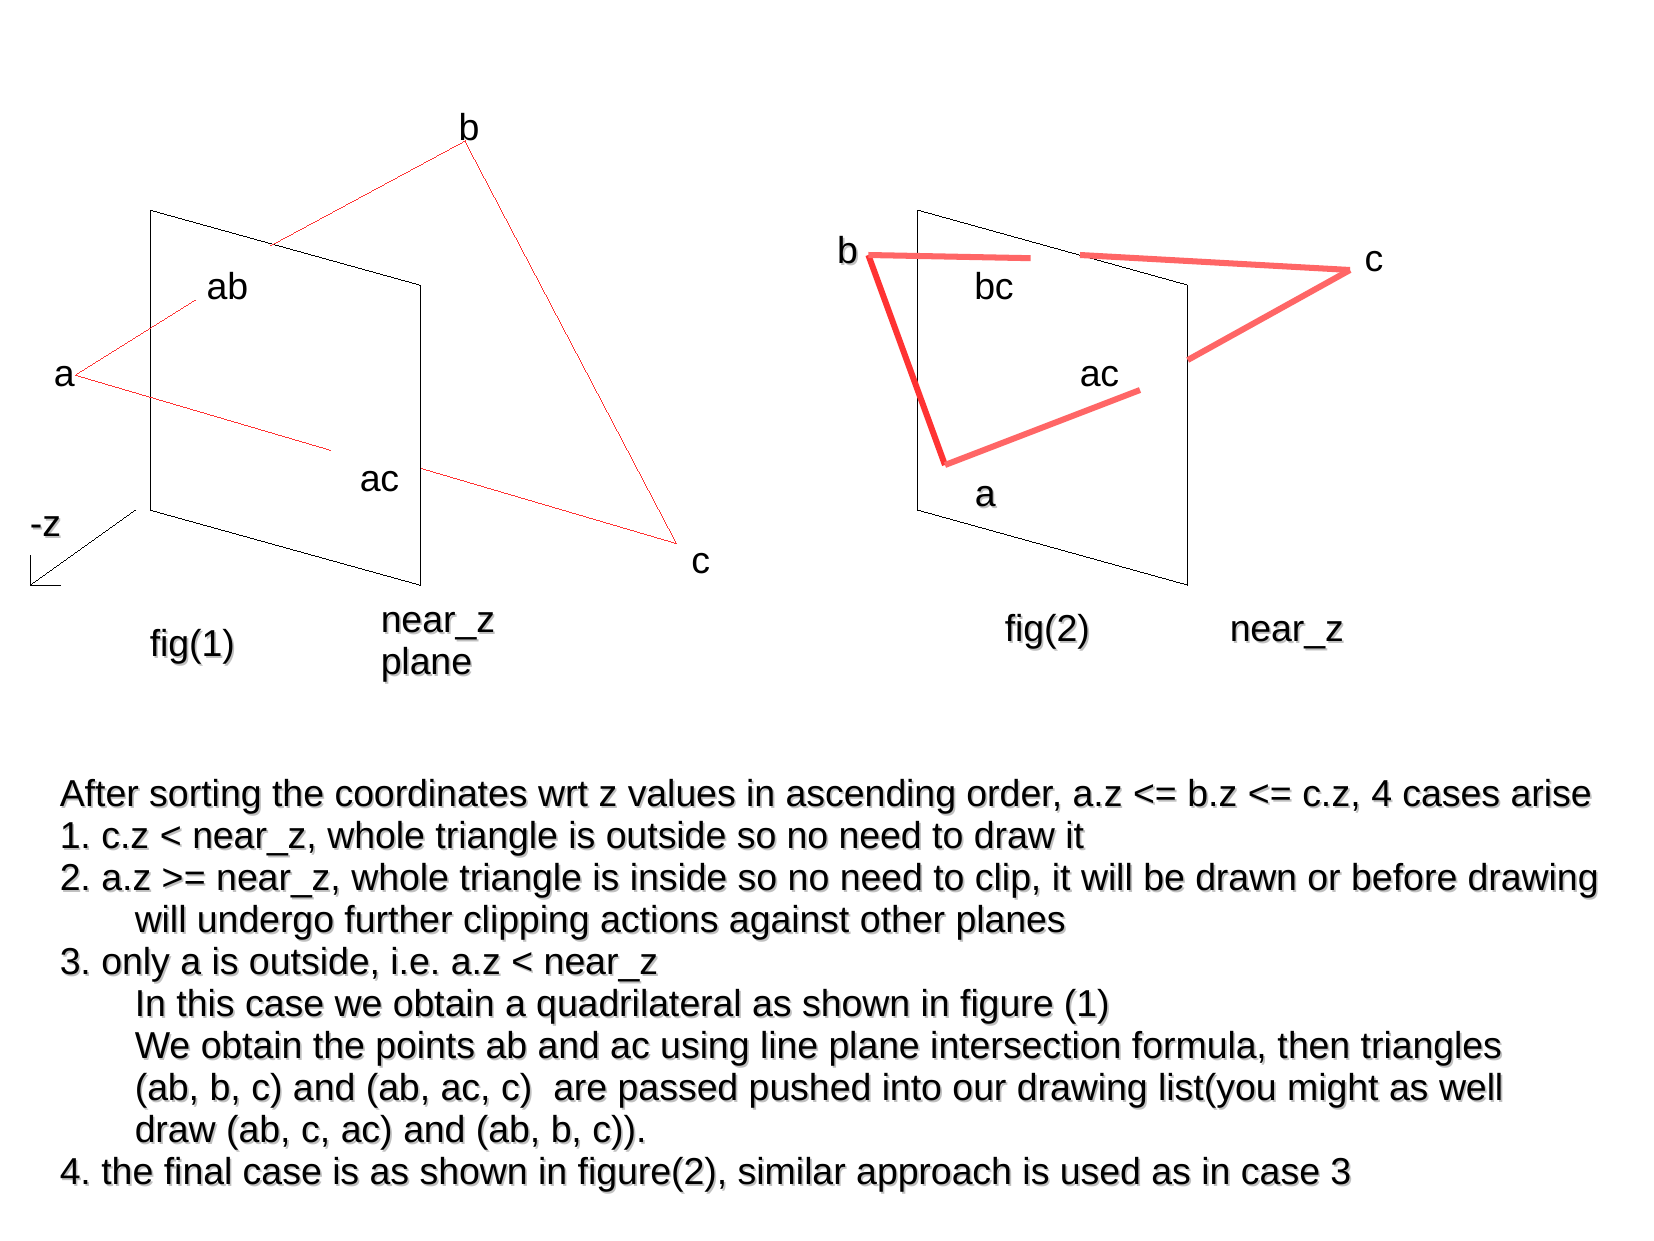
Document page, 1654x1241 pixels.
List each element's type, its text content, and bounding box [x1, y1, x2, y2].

text_box ac [1065, 345, 1171, 549]
text_box a [39, 345, 90, 402]
text_box c [676, 531, 726, 589]
text_box ac [345, 450, 415, 507]
text_box fig(1) [135, 615, 250, 672]
text_box bc [959, 260, 1029, 316]
text_box a [960, 465, 1011, 522]
text_box b [822, 222, 873, 280]
text_box near_z [1215, 600, 1359, 657]
text_box c [1349, 230, 1399, 288]
text_box near_z plane [366, 591, 511, 691]
text_box ab [191, 258, 263, 316]
text_box fig(2) [990, 600, 1105, 657]
text_box -z [15, 495, 76, 553]
text_box After sorting the coordinates wrt z values in ascending order, a.z <= b.z <= c.z, 4 cases arise 1. c.z < near_z, whole triangle is outside so no need to draw it 2. a.z >= near_z, whole triangle is inside so no need to clip, it will be drawn or before drawing will undergo further clipping actions against other planes 3. only a is outside, i.e. a.z < near_z In this case we obtain a quadrilateral as shown in figure (1) We obtain the points ab and ac using line plane intersection formula, then triangles (ab, b, c) and (ab, ac, c) are passed pushed into our drawing list(you might as well draw (ab, c, ac) and (ab, b, c)). 4. the final case is as shown in figure(2), similar approach is used as in case 3 [45, 765, 1615, 1201]
